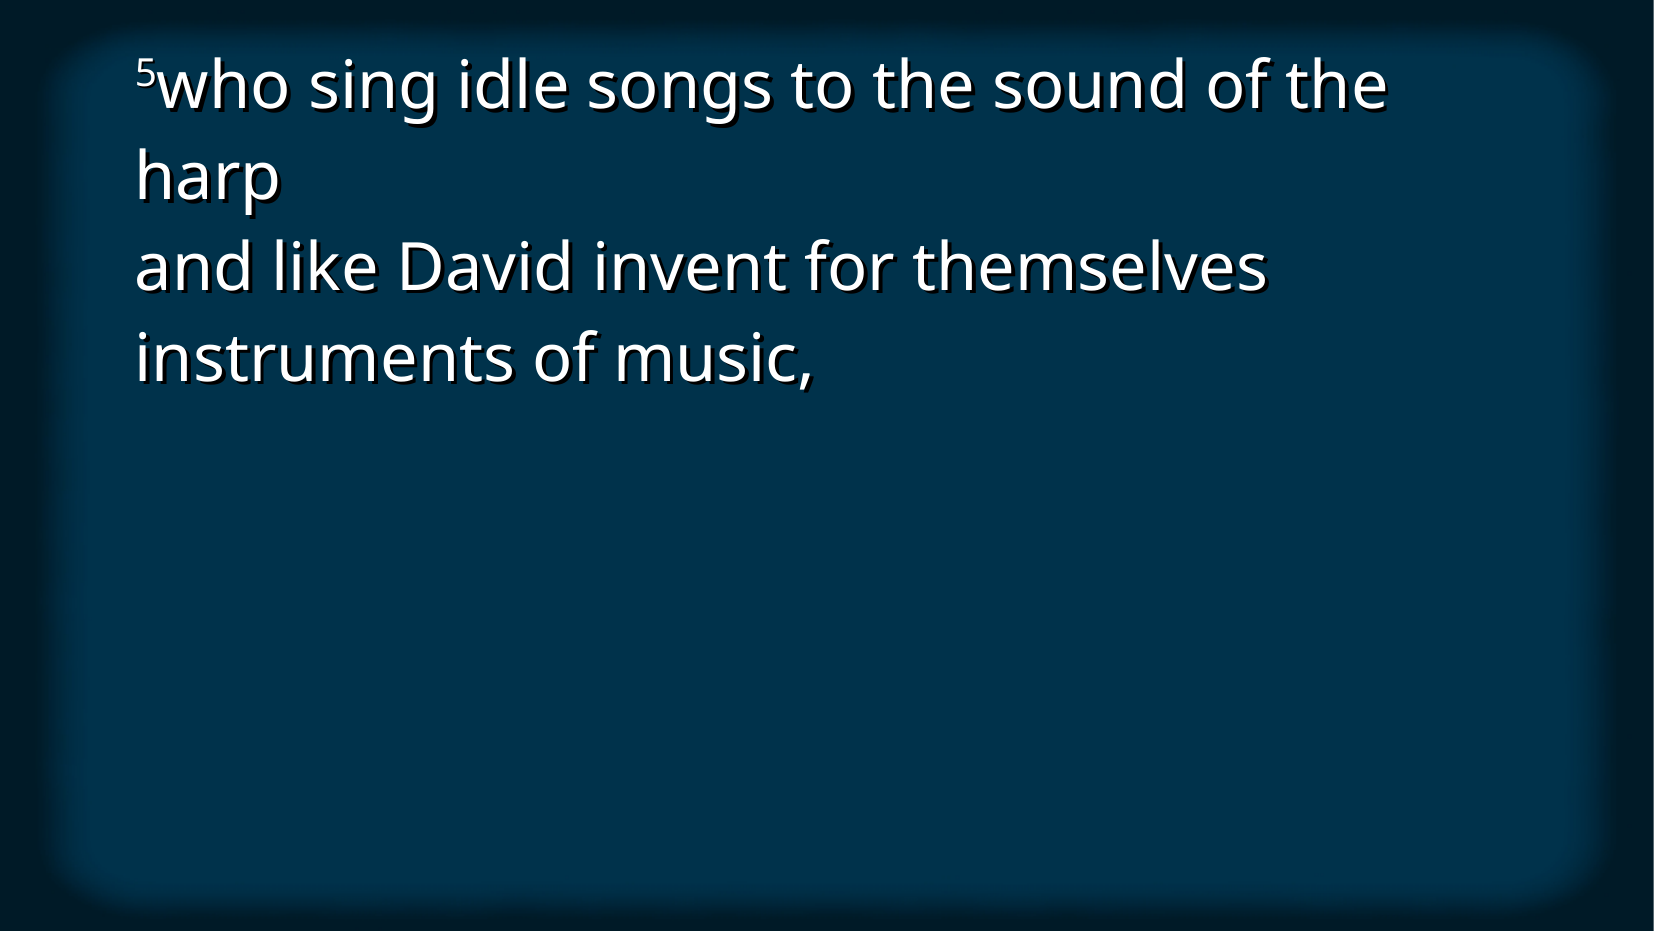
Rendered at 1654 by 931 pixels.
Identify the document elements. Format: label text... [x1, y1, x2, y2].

text_box 5who sing idle songs to the sound of the harp and like David invent for themselves instruments of music, [120, 30, 1561, 312]
picture [0, 0, 1654, 931]
